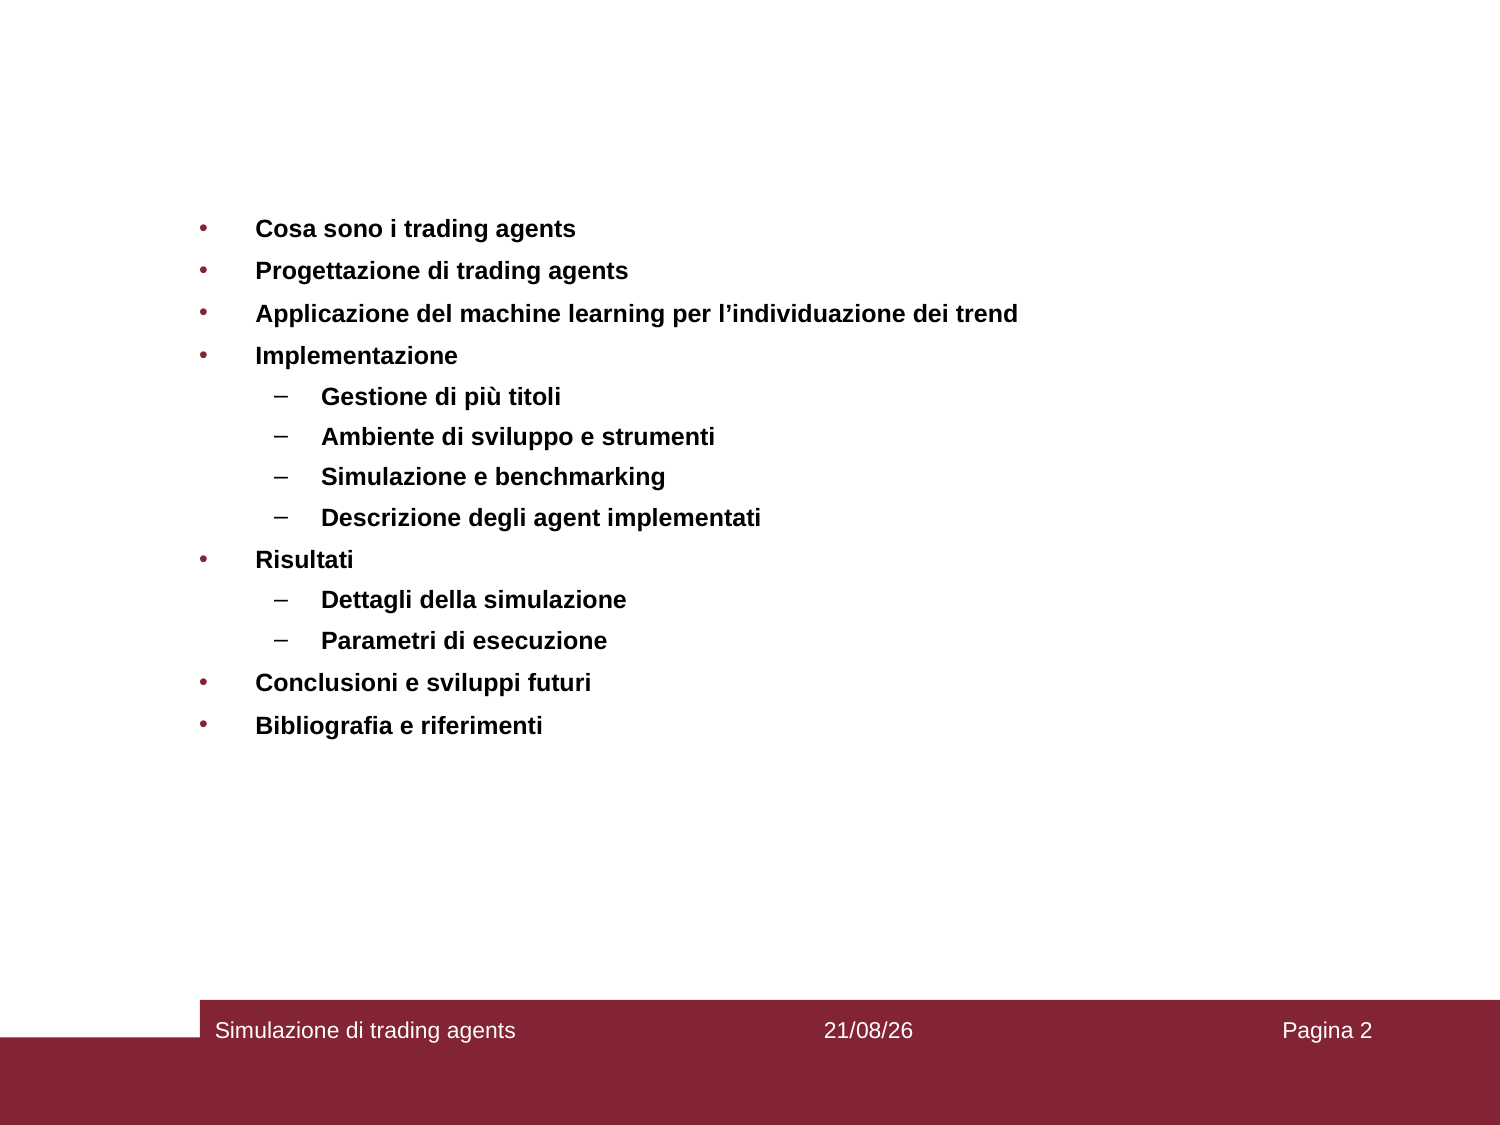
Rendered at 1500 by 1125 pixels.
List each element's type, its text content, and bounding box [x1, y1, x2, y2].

list Cosa sono i trading agents Progettazione di trading agents Applicazione del machine learning per l’individuazione dei trend Implementazione Gestione di più titoli Ambiente di sviluppo e strumenti Simulazione e benchmarking Descrizione degli agent implementati Risultati Dettagli della simulazione Parametri di esecuzione Conclusioni e sviluppi futuri Bibliografia e riferimenti [184, 204, 1400, 868]
